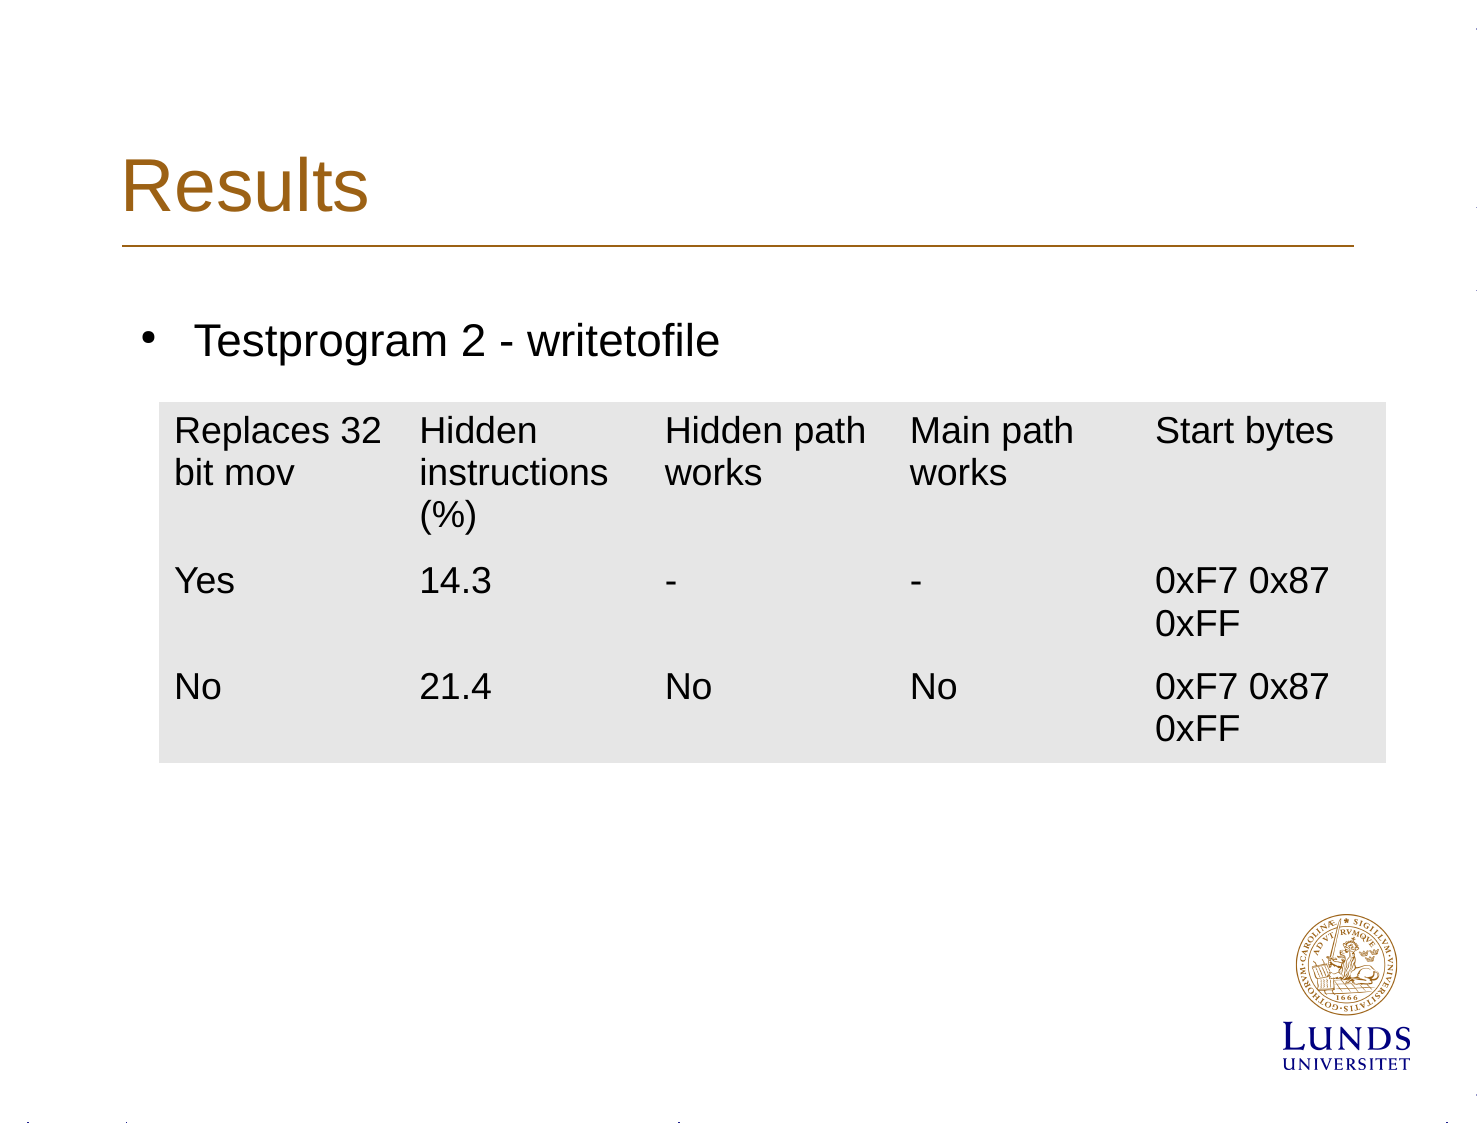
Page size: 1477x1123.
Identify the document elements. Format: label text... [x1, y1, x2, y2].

table_cell 14.3 [405, 552, 650, 658]
table_cell - [650, 552, 895, 658]
table_cell Yes [159, 552, 405, 658]
picture [1283, 914, 1410, 1070]
table_cell No [895, 658, 1140, 763]
title Results [105, 46, 1354, 234]
table_header Hidden instructions (%) [405, 402, 650, 552]
table_header Main path works [895, 402, 1140, 552]
table_header Replaces 32 bit mov [159, 402, 405, 552]
table_header Hidden path works [650, 402, 895, 552]
table_cell - [895, 552, 1140, 658]
table_cell 0xF7 0x87 0xFF [1140, 658, 1386, 763]
list Testprogram 2 - writetofile [107, 303, 1353, 888]
table_header Start bytes [1140, 402, 1386, 552]
table_cell No [159, 658, 405, 763]
table_cell No [650, 658, 895, 763]
table_cell 21.4 [405, 658, 650, 763]
table_cell 0xF7 0x87 0xFF [1140, 552, 1386, 658]
